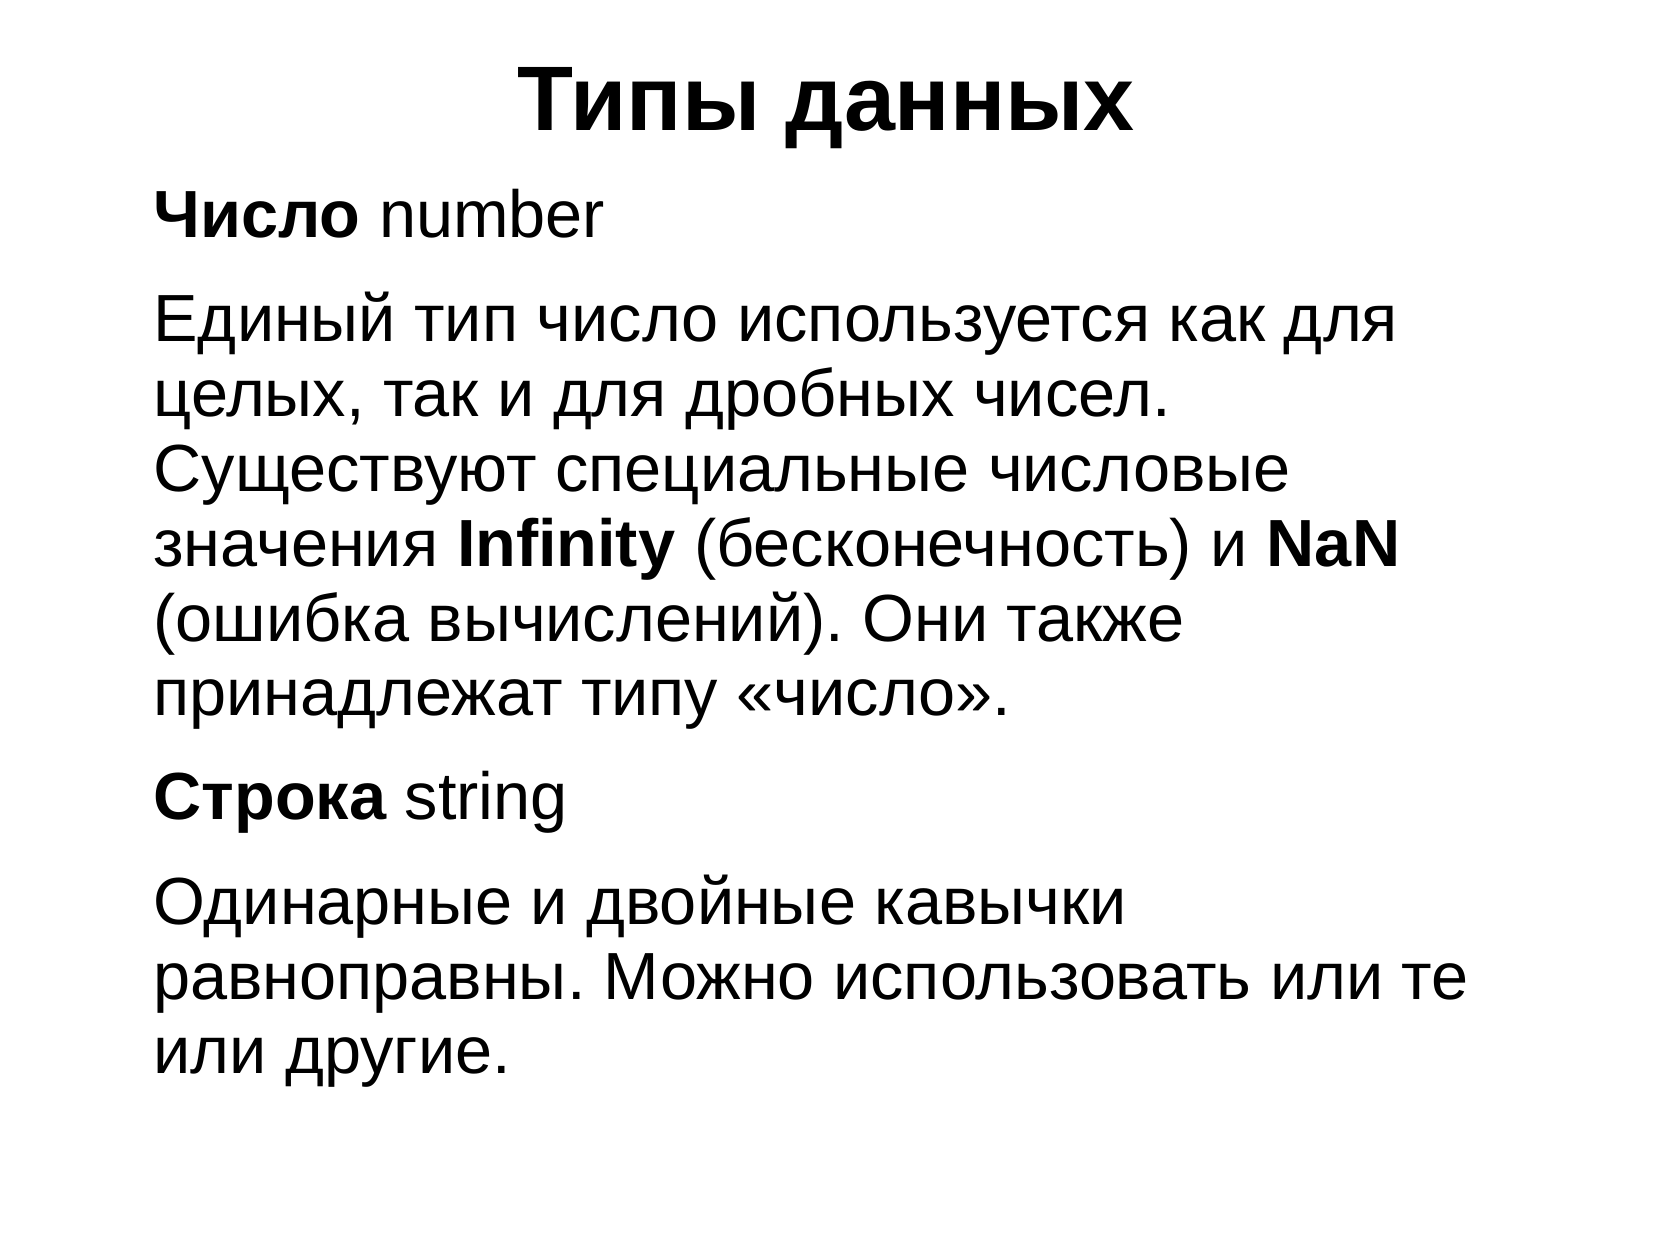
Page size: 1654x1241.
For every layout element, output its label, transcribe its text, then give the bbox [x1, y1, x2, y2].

list Число number Единый тип число используется как для целых, так и для дробных чисел. Существуют специальные числовые значения Infinity (бесконечность) и NaN (ошибка вычислений). Они также принадлежат типу «число». Строка string Одинарные и двойные кавычки равноправны. Можно использовать или те или другие. [82, 177, 1571, 1152]
title Типы данных [82, 47, 1571, 150]
